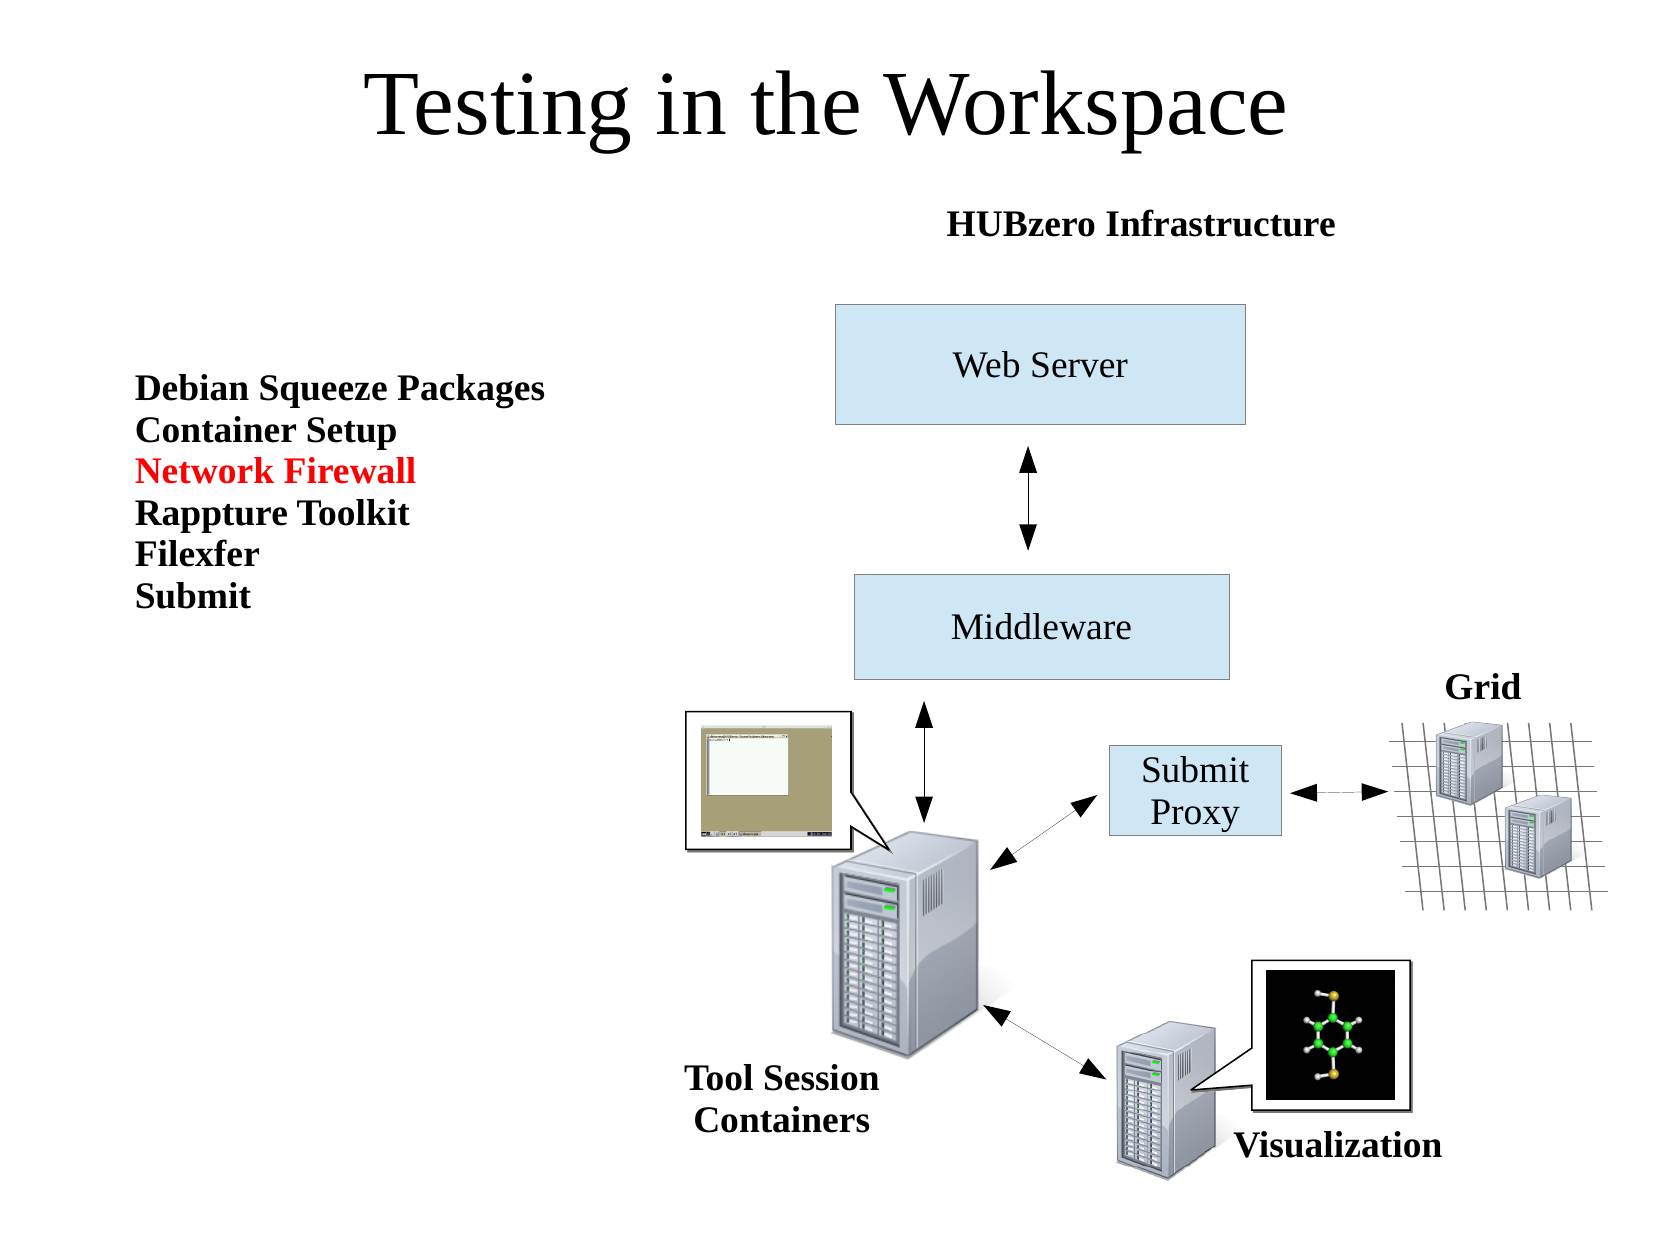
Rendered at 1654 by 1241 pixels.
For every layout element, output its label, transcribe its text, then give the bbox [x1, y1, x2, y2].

text_box Middleware [854, 574, 1230, 680]
picture [804, 823, 1037, 1068]
text_box Tool Session Containers [669, 1050, 895, 1148]
picture [1097, 1015, 1255, 1186]
text_box [1190, 960, 1411, 1111]
text_box [685, 711, 890, 850]
picture [701, 725, 832, 837]
text_box Debian Squeeze Packages Container Setup Network Firewall Rappture Toolkit Filexfer Submit [120, 360, 560, 624]
text_box Web Server [835, 304, 1246, 425]
picture [1423, 718, 1598, 882]
text_box Grid [1429, 658, 1537, 715]
text_box HUBzero Infrastructure [931, 195, 1351, 252]
picture [1266, 970, 1395, 1100]
text_box Submit Proxy [1109, 745, 1282, 836]
text_box Visualization [1218, 1116, 1457, 1173]
title Testing in the Workspace [82, 52, 1571, 155]
